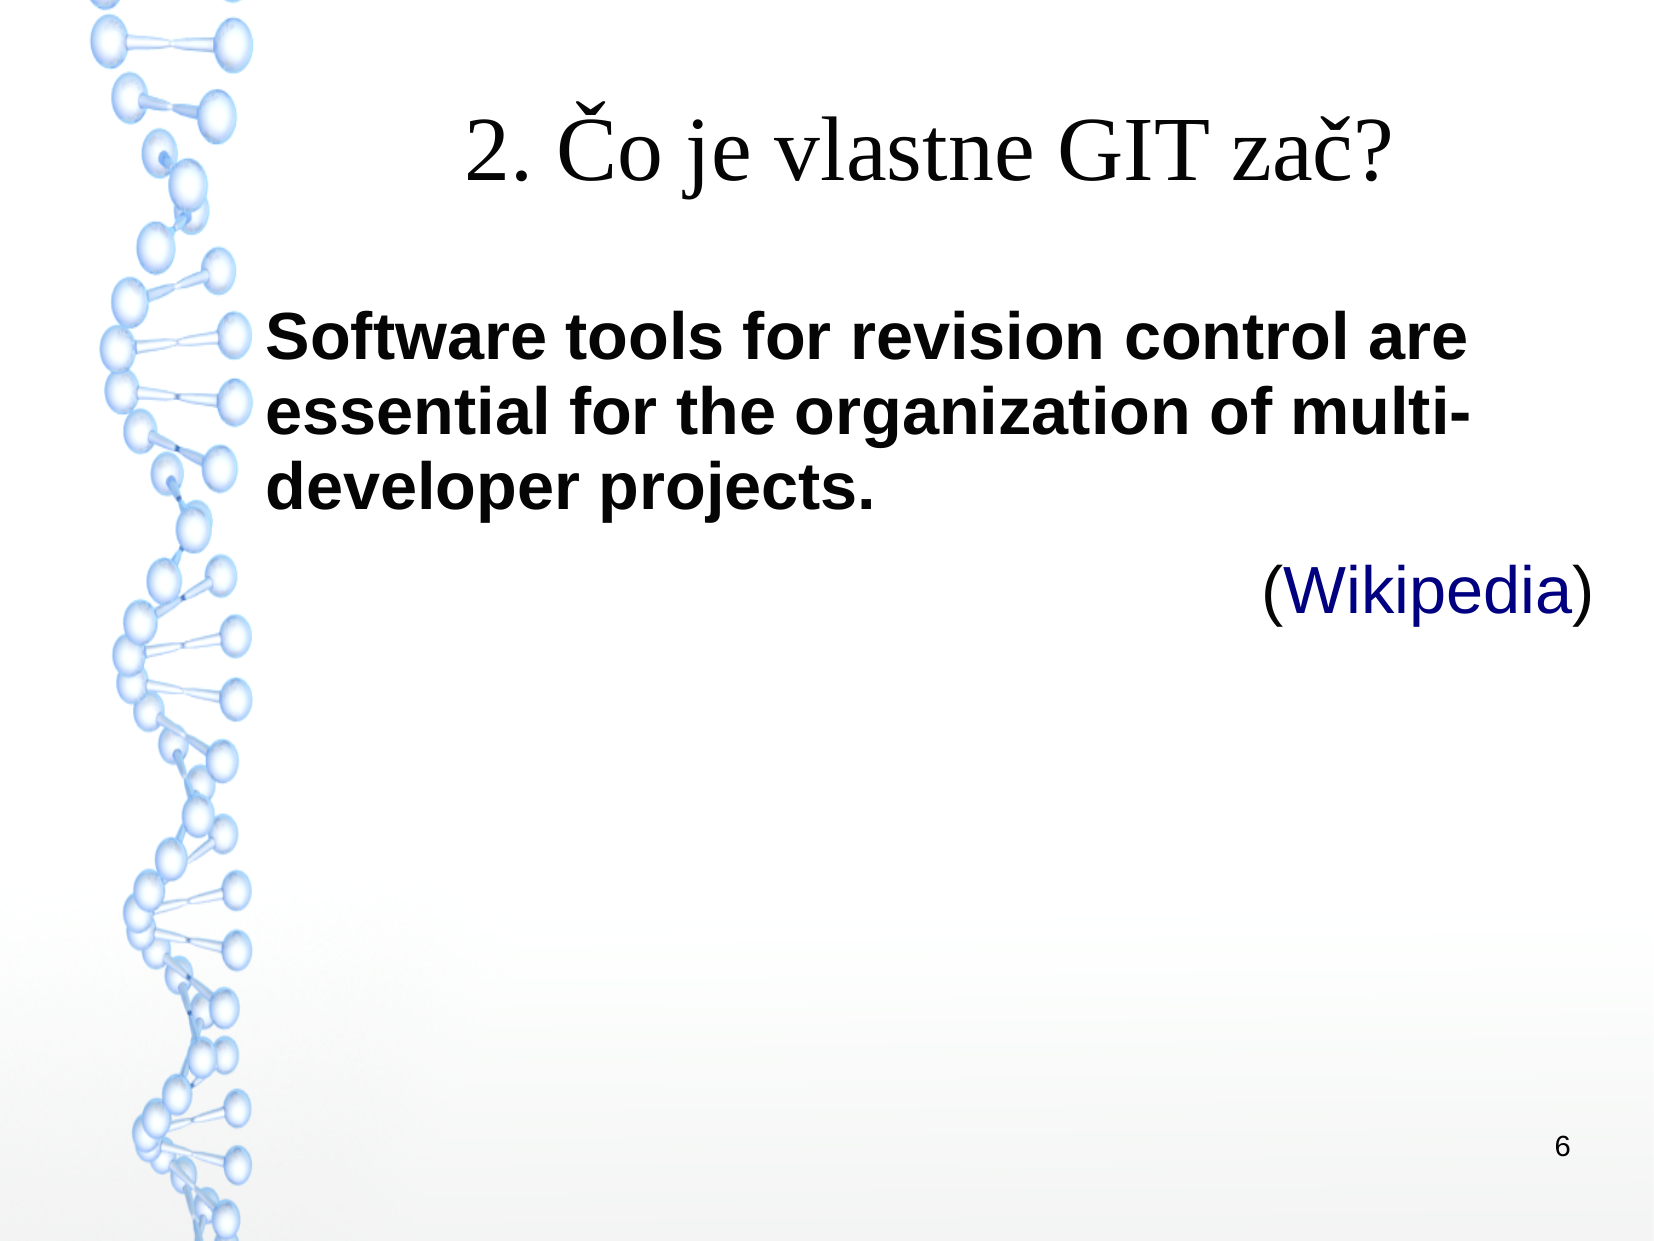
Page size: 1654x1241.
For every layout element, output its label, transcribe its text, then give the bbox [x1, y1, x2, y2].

list Software tools for revision control are essential for the organization of multi-developer projects. (Wikipedia) [265, 299, 1595, 1019]
title 2. Čo je vlastne GIT zač? [265, 47, 1595, 252]
picture [0, 0, 1654, 1241]
